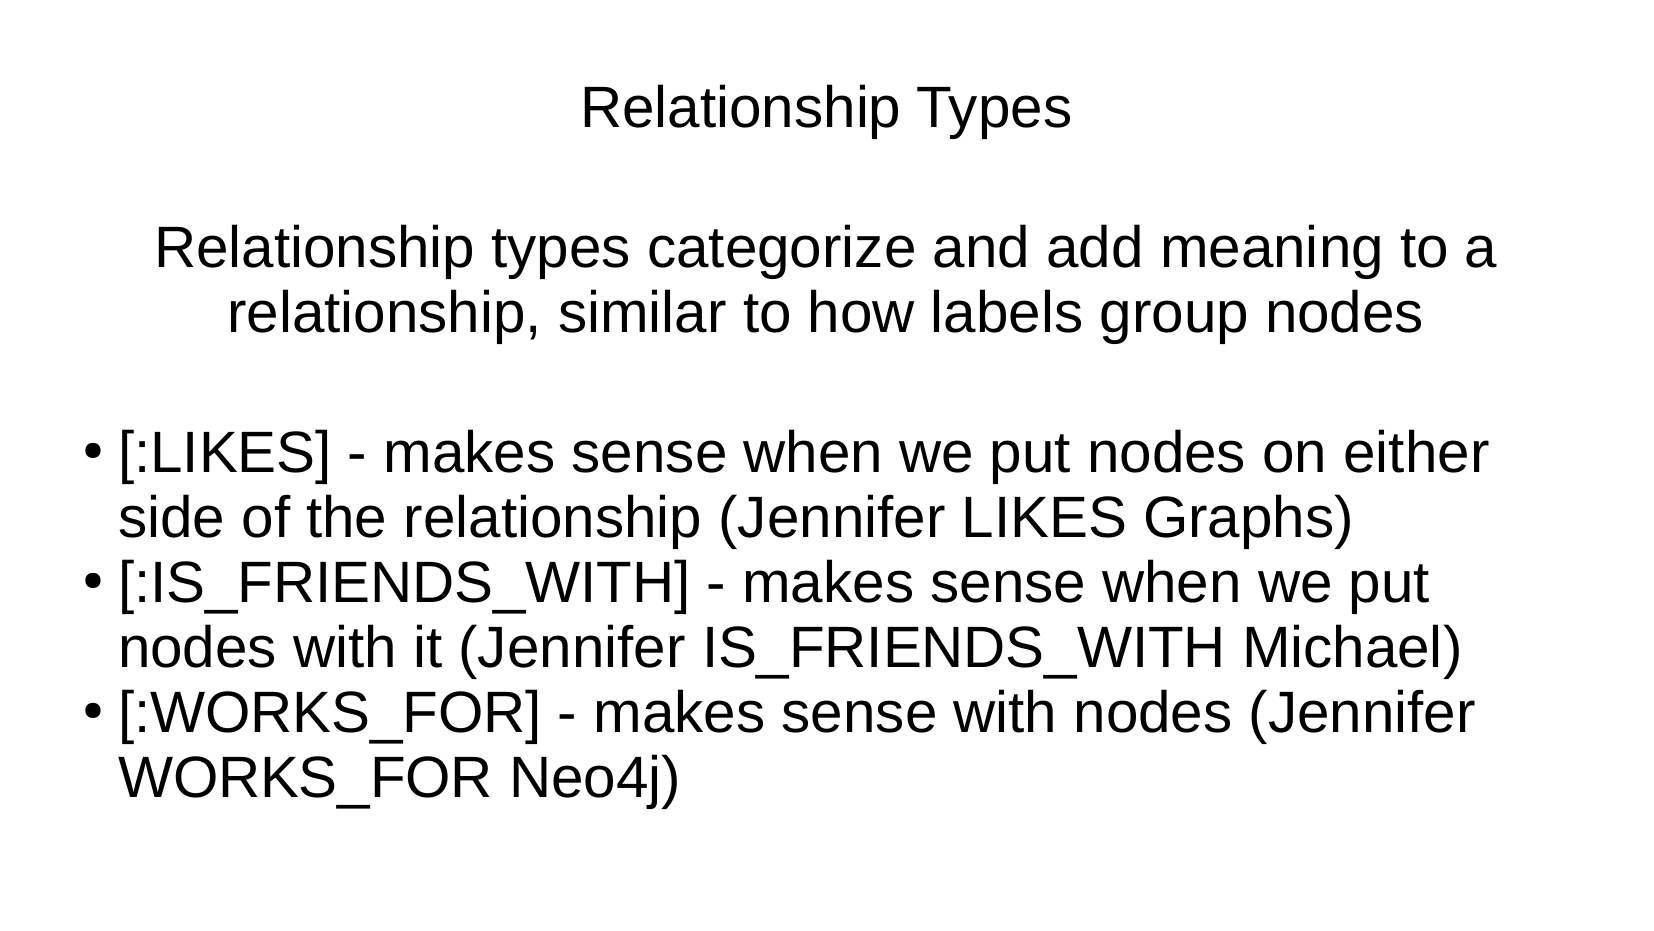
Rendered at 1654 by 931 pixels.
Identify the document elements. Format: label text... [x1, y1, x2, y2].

subtitle Relationship Types Relationship types categorize and add meaning to a relationship, similar to how labels group nodes [:LIKES] - makes sense when we put nodes on either side of the relationship (Jennifer LIKES Graphs) [:IS_FRIENDS_WITH] - makes sense when we put nodes with it (Jennifer IS_FRIENDS_WITH Michael) [:WORKS_FOR] - makes sense with nodes (Jennifer WORKS_FOR Neo4j) [82, 59, 1571, 825]
